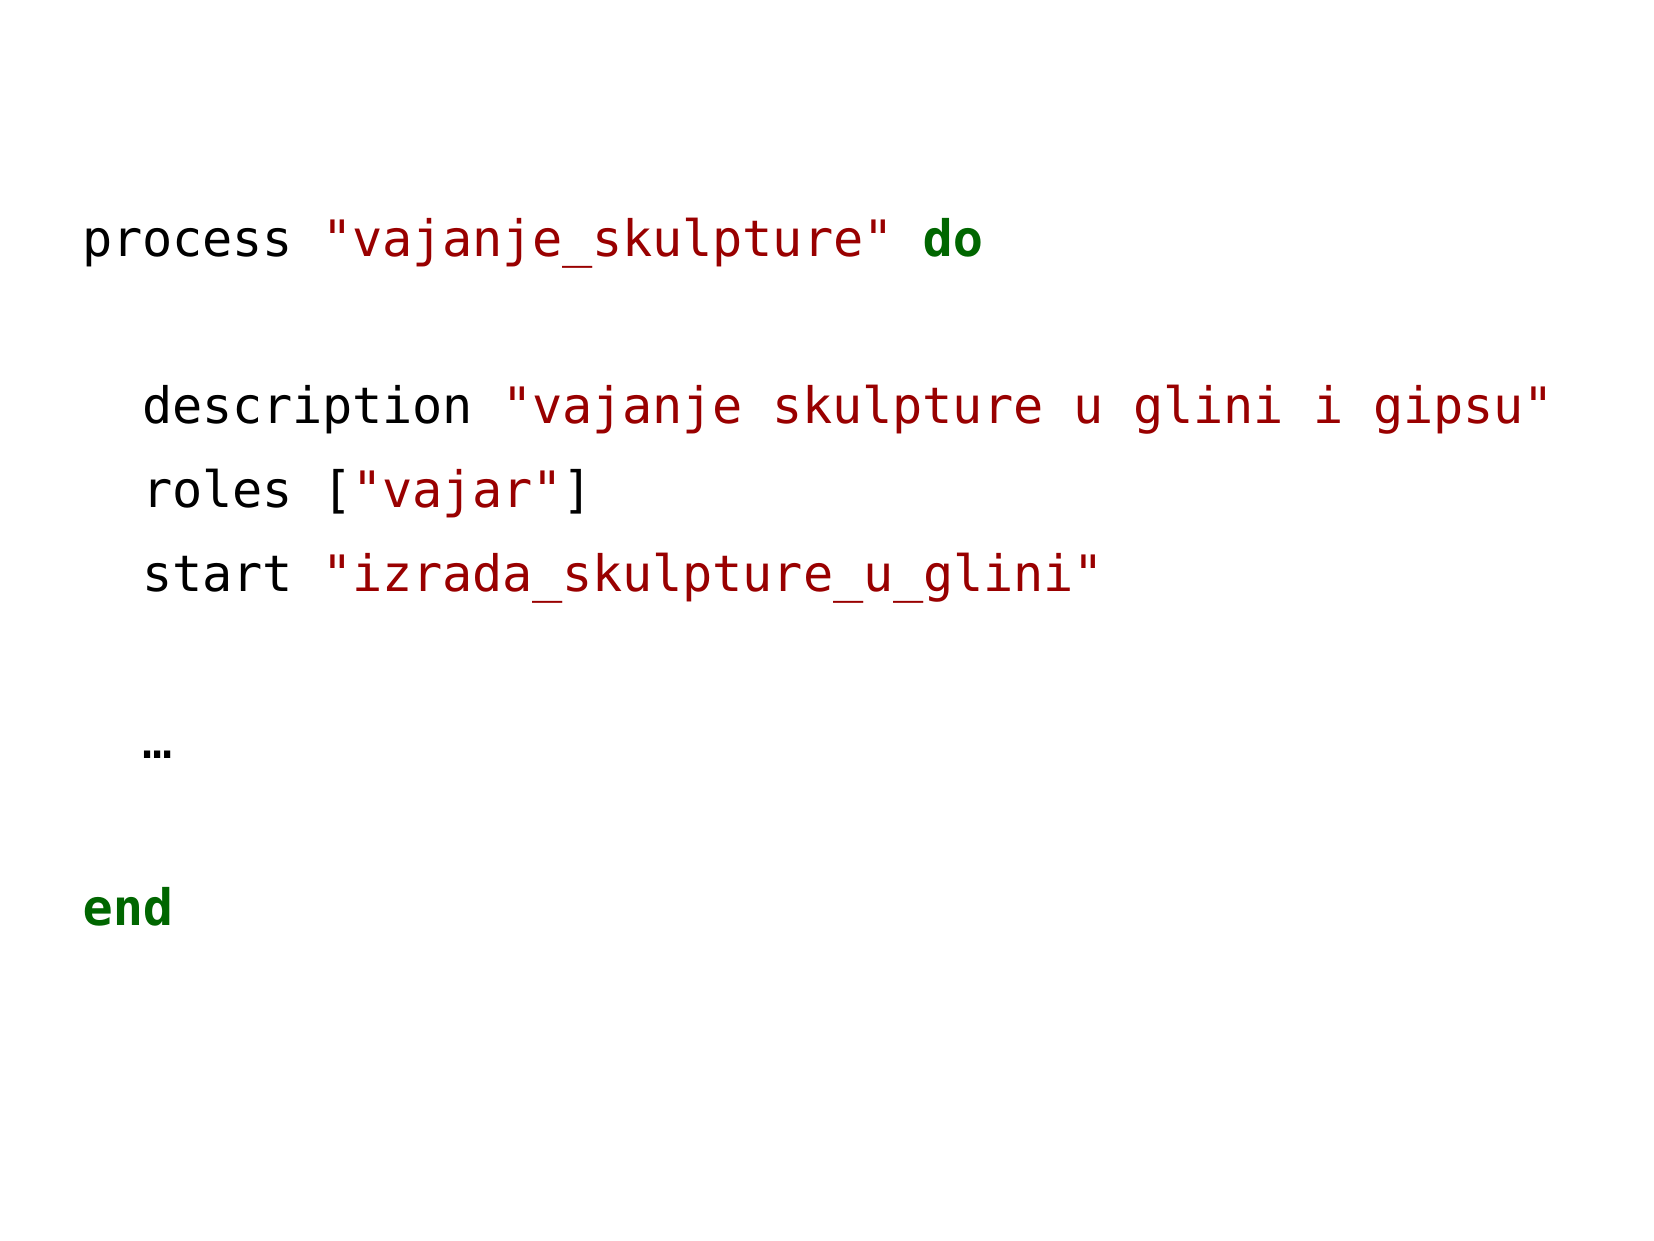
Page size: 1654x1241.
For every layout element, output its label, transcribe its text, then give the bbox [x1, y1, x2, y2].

list process "vajanje_skulpture" do description "vajanje skulpture u glini i gipsu" roles ["vajar"] start "izrada_skulpture_u_glini" … end [82, 210, 1571, 991]
